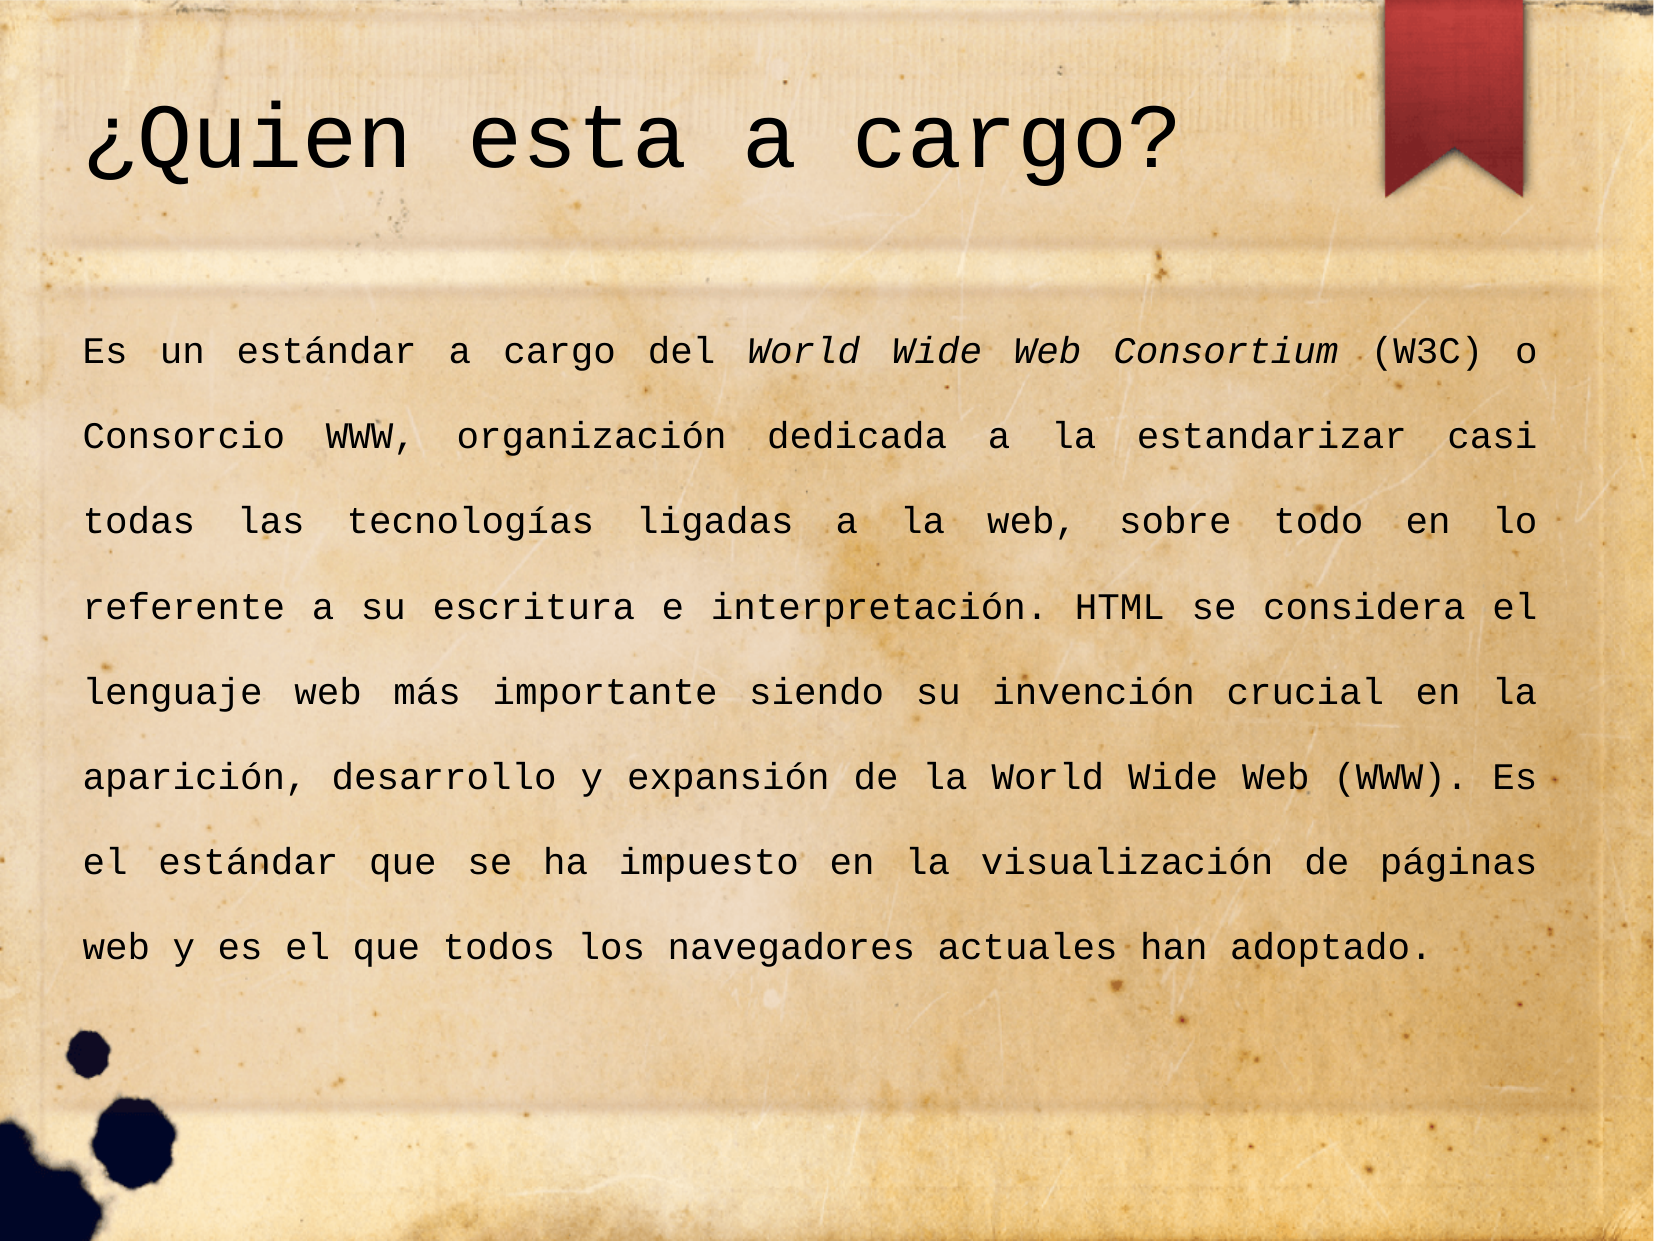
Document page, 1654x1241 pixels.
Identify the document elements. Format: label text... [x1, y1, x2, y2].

picture [0, 0, 1654, 1241]
title ¿Quien esta a cargo? [82, 49, 1347, 237]
list Es un estándar a cargo del World Wide Web Consortium (W3C) o Consorcio WWW, organización dedicada a la estandarizar casi todas las tecnologías ligadas a la web, sobre todo en lo referente a su escritura e interpretación. HTML se considera el lenguaje web más importante siendo su invención crucial en la aparición, desarrollo y expansión de la World Wide Web (WWW). Es el estándar que se ha impuesto en la visualización de páginas web y es el que todos los navegadores actuales han adoptado. [82, 290, 1538, 1010]
